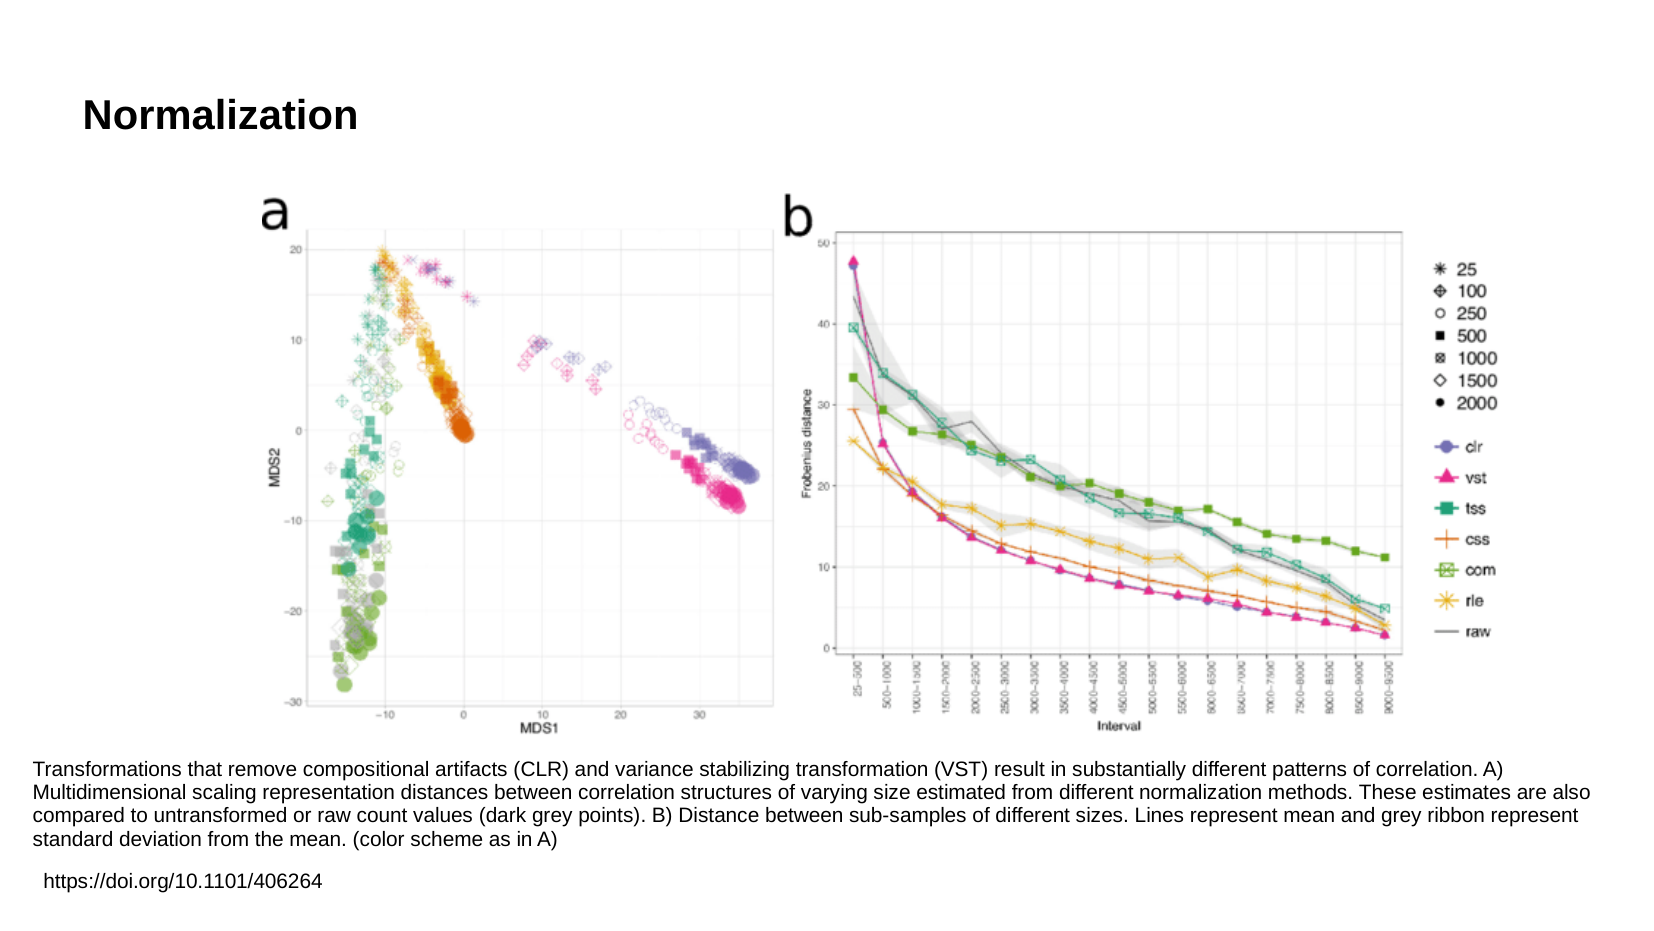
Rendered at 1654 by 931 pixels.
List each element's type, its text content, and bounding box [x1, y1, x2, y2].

text_box Transformations that remove compositional artifacts (CLR) and variance stabilizing transformation (VST) result in substantially different patterns of correlation. A) Multidimensional scaling representation distances between correlation structures of varying size estimated from different normalization methods. These estimates are also compared to untransformed or raw count values (dark grey points). B) Distance between sub-samples of different sizes. Lines represent mean and grey ribbon represent standard deviation from the mean. (color scheme as in A) [17, 750, 1654, 858]
picture [262, 192, 1506, 740]
title Normalization [82, 37, 1571, 193]
text_box https://doi.org/10.1101/406264 [28, 862, 338, 901]
